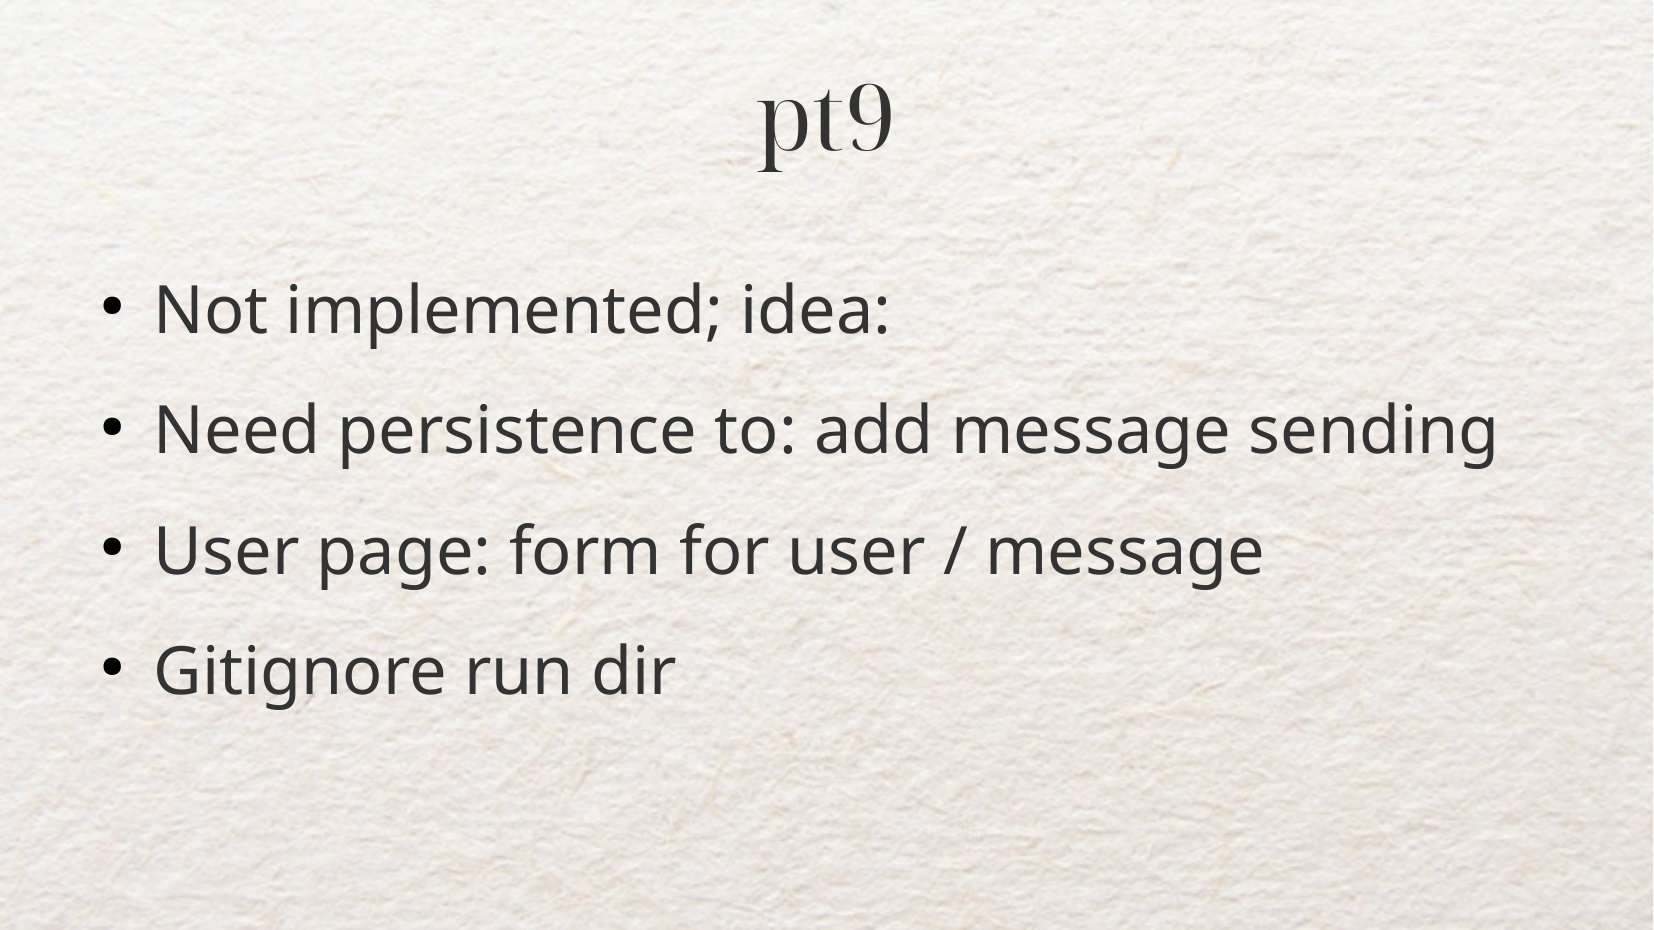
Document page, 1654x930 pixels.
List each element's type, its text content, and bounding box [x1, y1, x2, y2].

title pt9 [82, 37, 1571, 193]
picture [0, 0, 1654, 930]
list Not implemented; idea: Need persistence to: add message sending User page: form for user / message Gitignore run dir [82, 262, 1571, 825]
